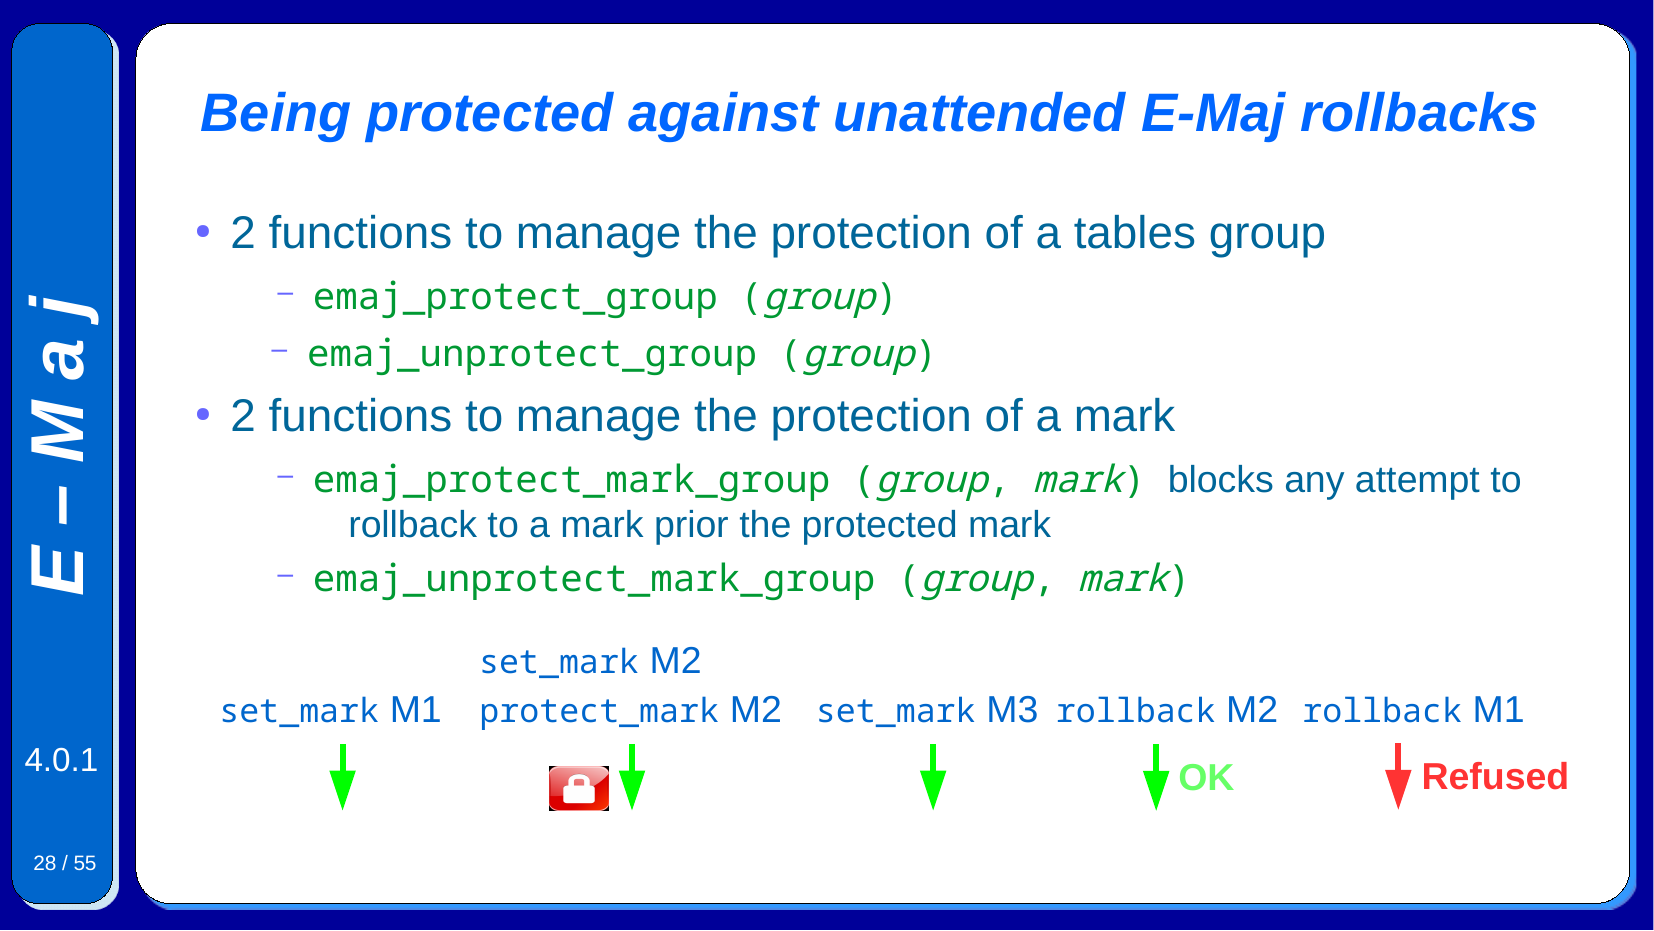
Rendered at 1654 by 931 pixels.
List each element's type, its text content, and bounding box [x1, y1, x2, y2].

text_box rollback M1 [1287, 680, 1540, 739]
text_box set_mark M3 [801, 680, 1058, 739]
text_box set_mark M2 [464, 630, 721, 680]
picture [549, 766, 609, 811]
text_box Refused [1396, 748, 1595, 811]
text_box OK [1163, 749, 1250, 806]
list 2 functions to manage the protection of a tables group emaj_protect_group (group) emaj_unprotect_group (group) 2 functions to manage the protection of a mark emaj_protect_mark_group (group, mark) blocks any attempt to rollback to a mark prior the protected mark emaj_unprotect_mark_group (group, mark) [177, 206, 1587, 591]
text_box set_mark M1 [204, 680, 461, 739]
text_box rollback M2 [1058, 680, 1287, 739]
text_box protect_mark M2 [464, 680, 797, 739]
title Being protected against unattended E-Maj rollbacks [200, 34, 1575, 191]
